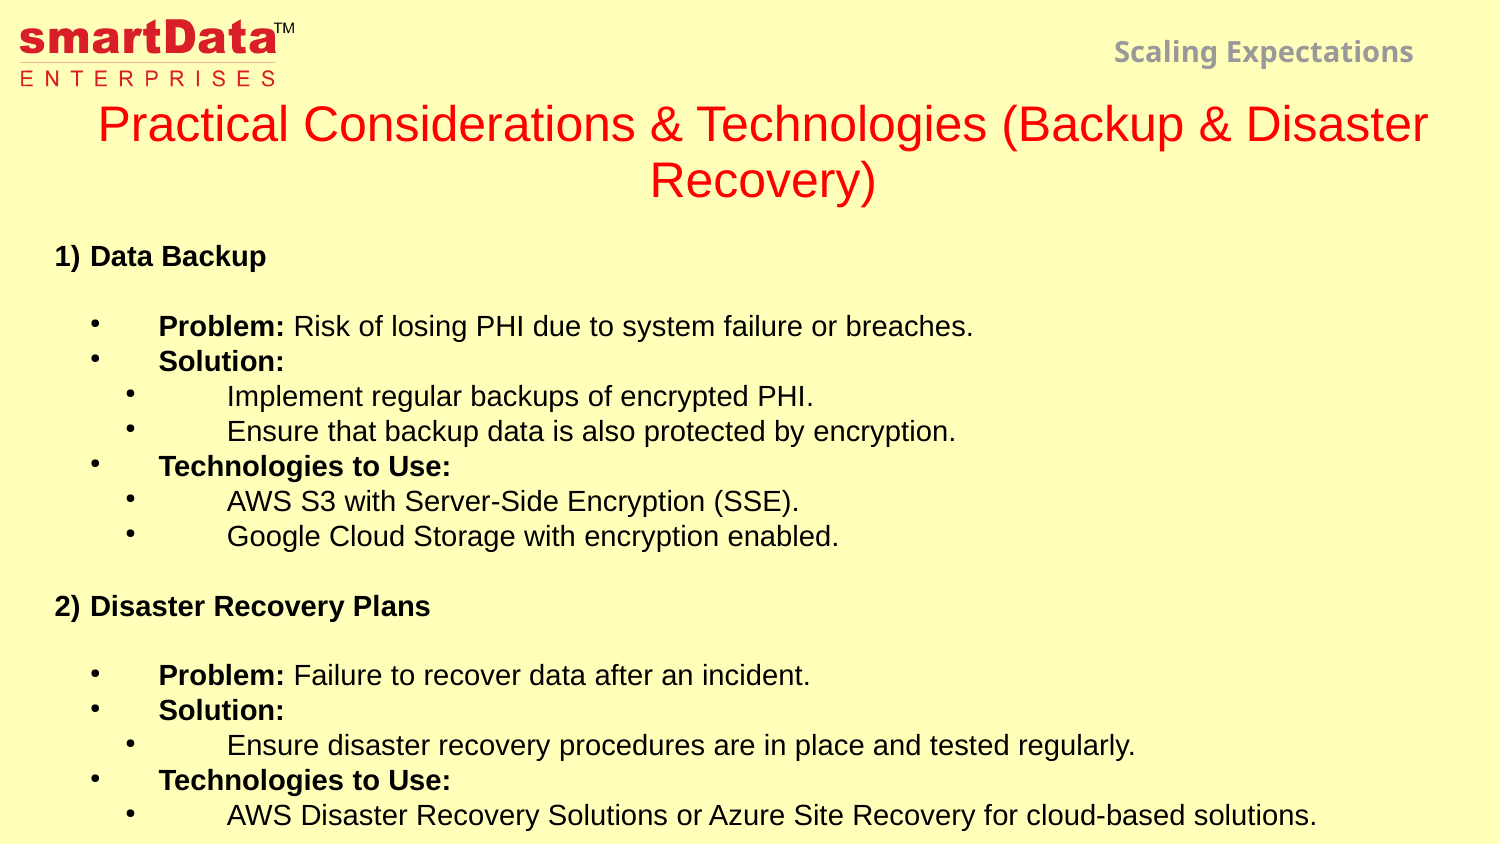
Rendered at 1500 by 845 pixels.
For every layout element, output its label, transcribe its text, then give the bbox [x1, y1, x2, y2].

title Practical Considerations & Technologies (Backup & Disaster Recovery) [88, 81, 1439, 223]
text_box Scaling Expectations [1039, 18, 1490, 94]
picture [0, 18, 295, 108]
text_box Data Backup Problem: Risk of losing PHI due to system failure or breaches. Solution: Implement regular backups of encrypted PHI. Ensure that backup data is also protected by encryption. Technologies to Use: AWS S3 with Server-Side Encryption (SSE). Google Cloud Storage with encryption enabled. Disaster Recovery Plans Problem: Failure to recover data after an incident. Solution: Ensure disaster recovery procedures are in place and tested regularly. Technologies to Use: AWS Disaster Recovery Solutions or Azure Site Recovery for cloud-based solutions. [39, 222, 1500, 844]
